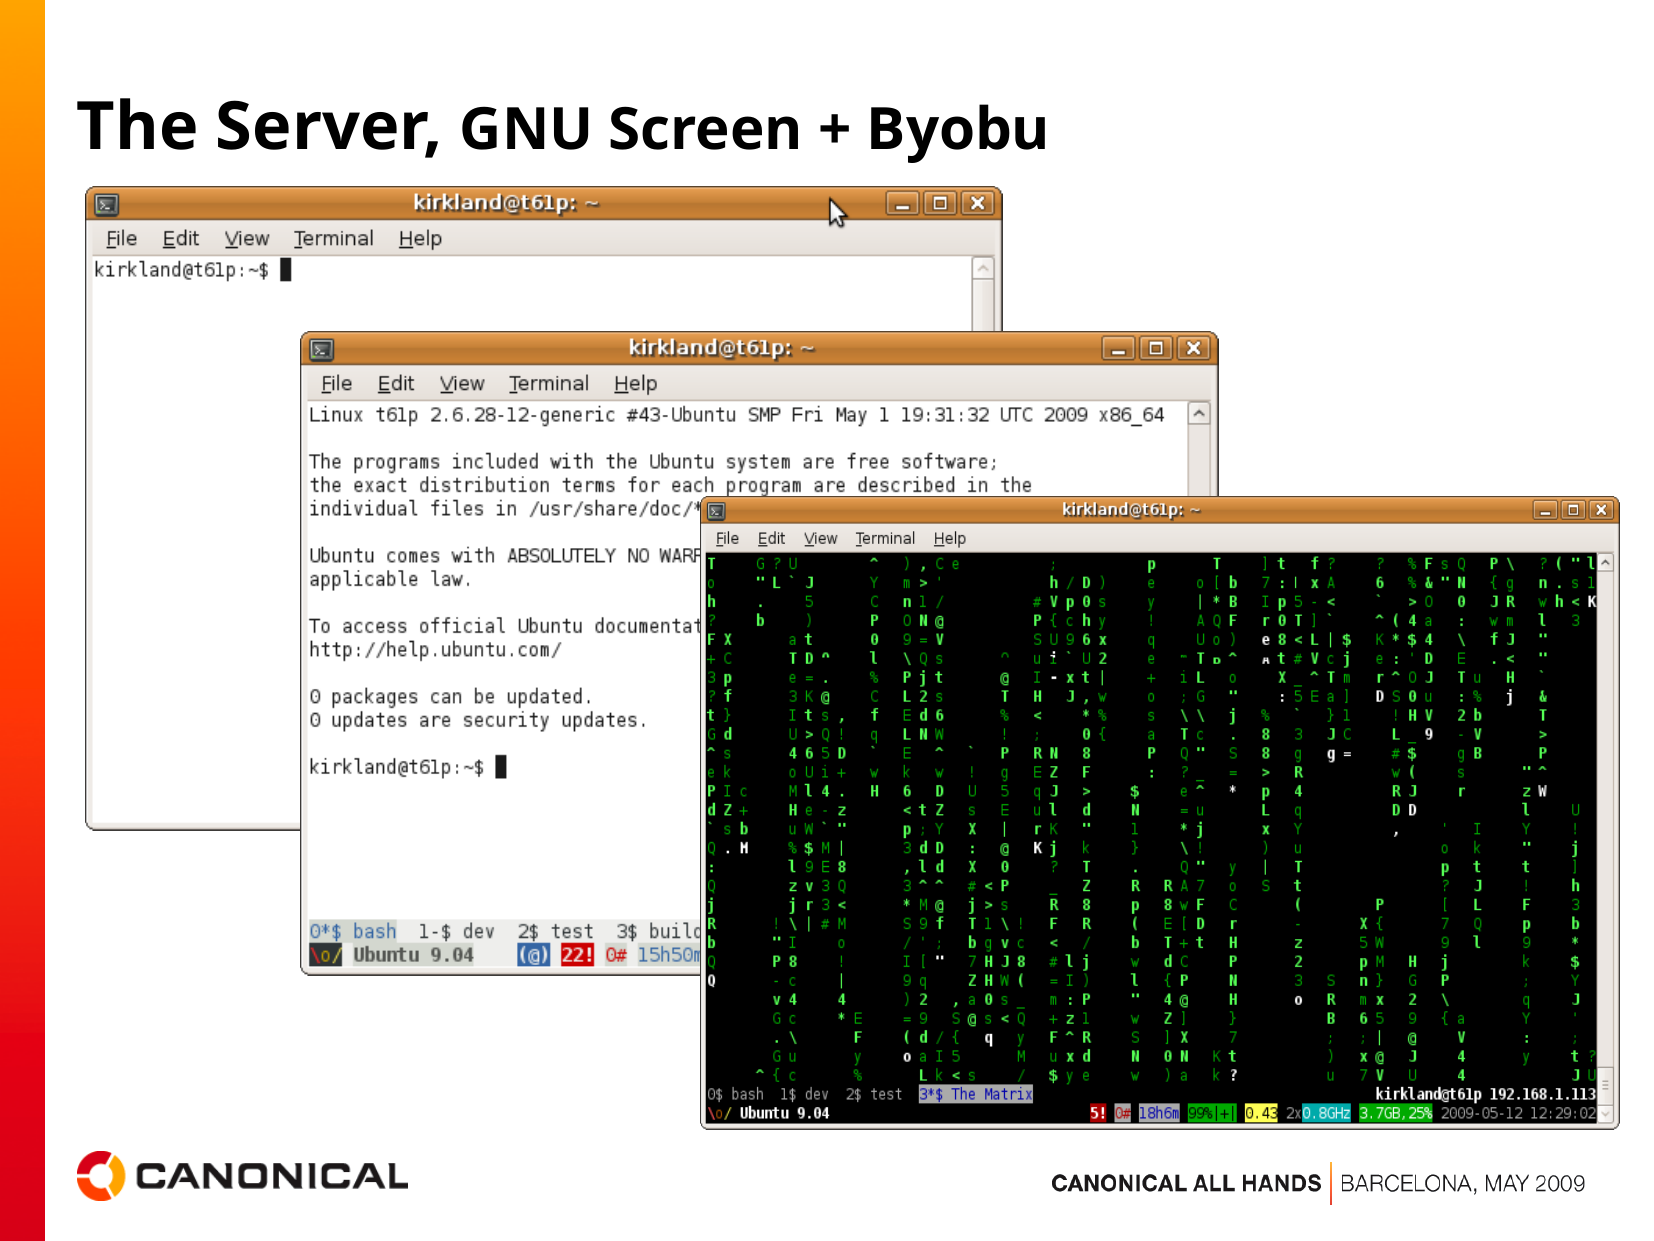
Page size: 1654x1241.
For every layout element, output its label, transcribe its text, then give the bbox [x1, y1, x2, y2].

title The Server, GNU Screen + Byobu [76, 48, 1589, 200]
picture [1051, 1162, 1585, 1205]
picture [85, 186, 1620, 1130]
picture [0, 0, 45, 1241]
picture [77, 1151, 408, 1201]
